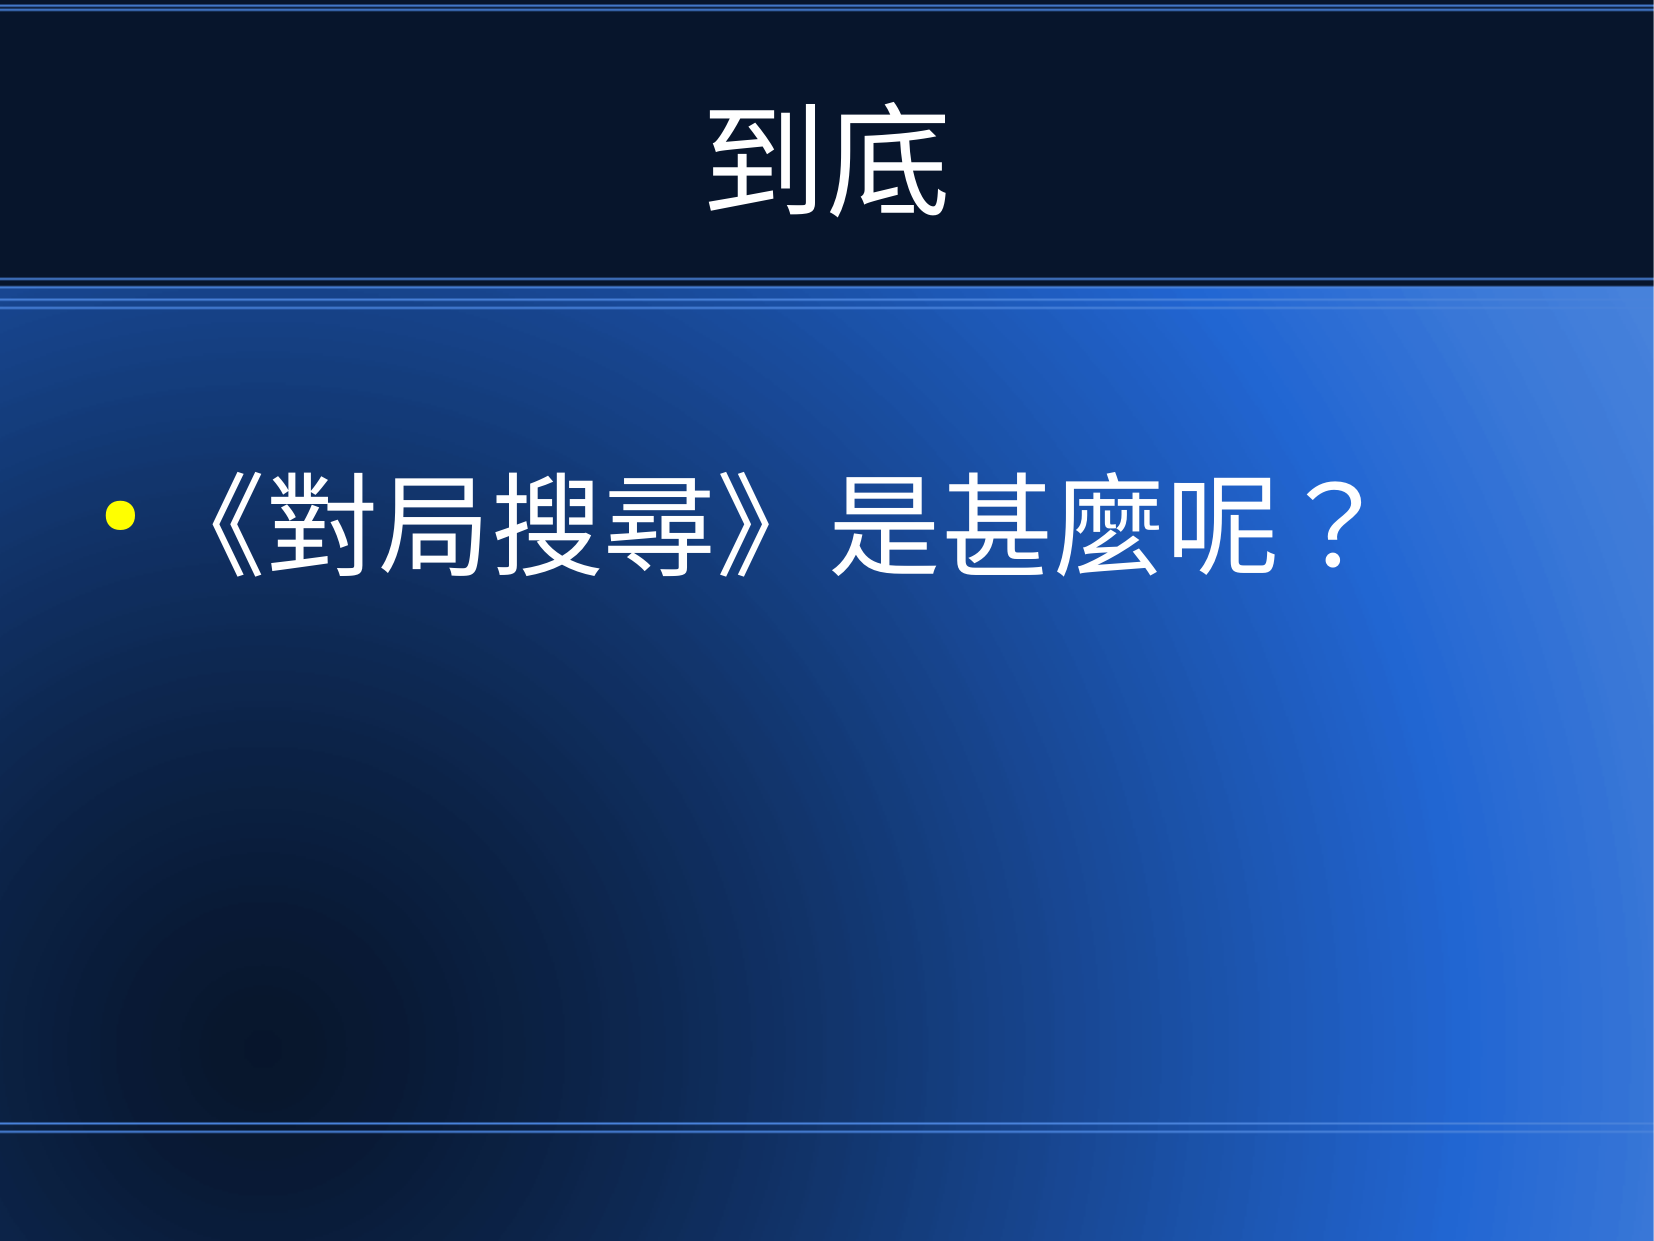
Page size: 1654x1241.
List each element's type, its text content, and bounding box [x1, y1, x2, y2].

title 到底 [82, 49, 1571, 257]
picture [0, 0, 1654, 1241]
list 《對局搜尋》是甚麼呢？ [82, 355, 1571, 1241]
